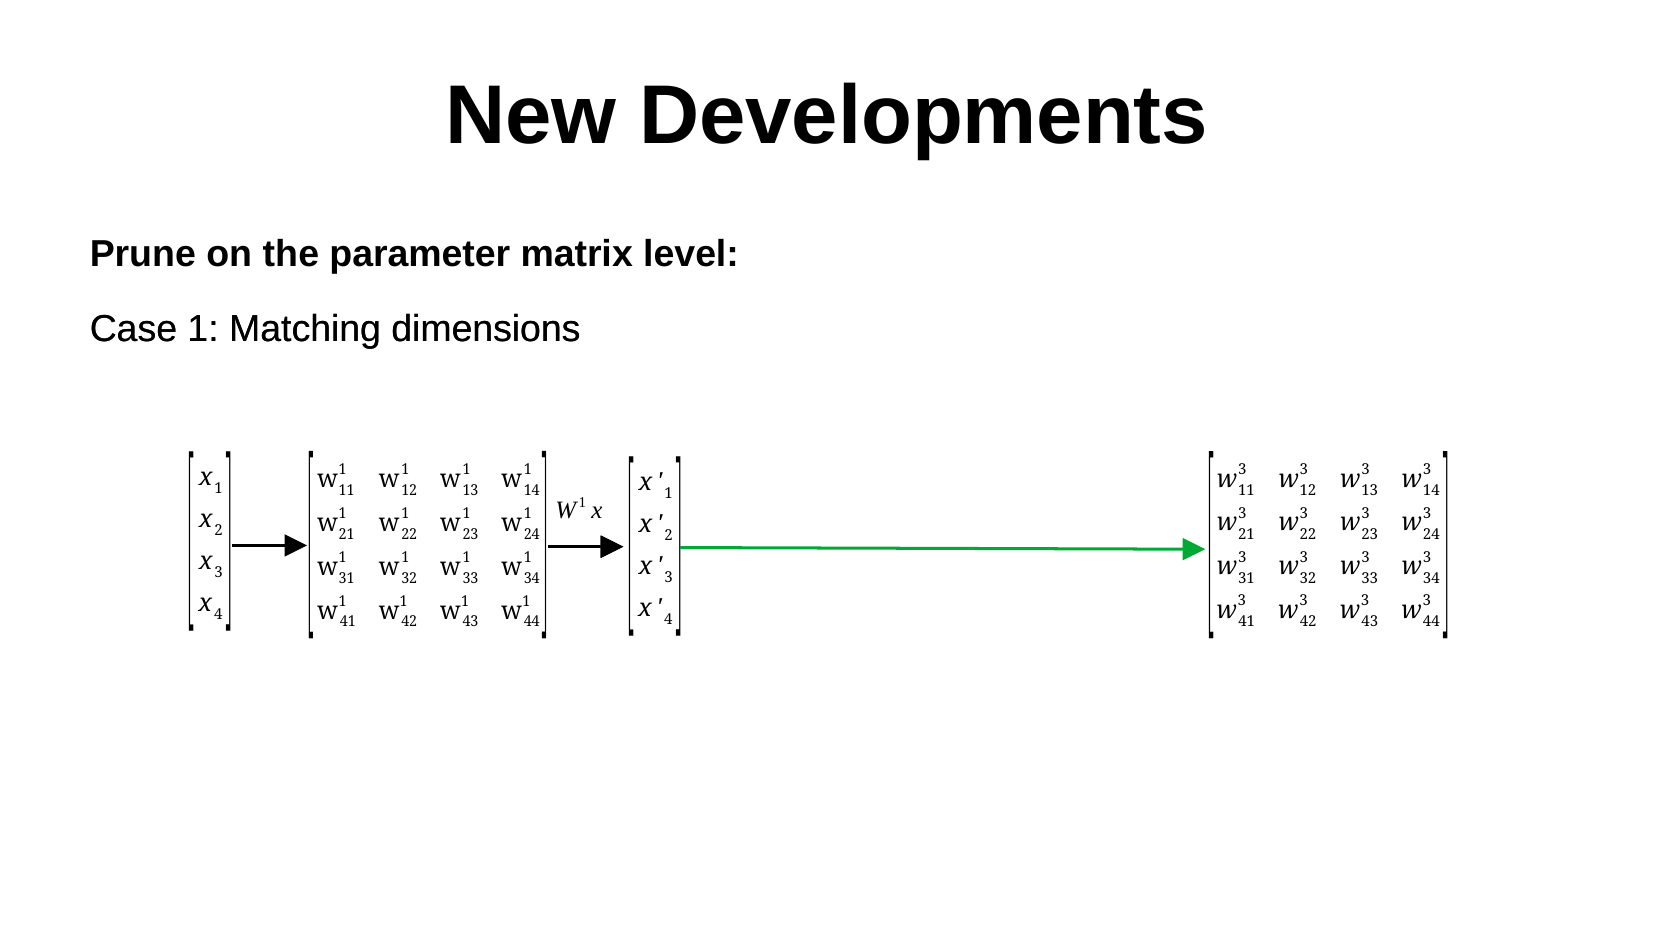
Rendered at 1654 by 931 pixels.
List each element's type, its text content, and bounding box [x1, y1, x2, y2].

chart [627, 455, 683, 638]
text_box Prune on the parameter matrix level: [75, 225, 950, 300]
chart [307, 450, 609, 640]
text_box Case 1: Matching dimensions [75, 300, 950, 390]
chart [1207, 450, 1450, 640]
chart [187, 450, 233, 633]
title New Developments [82, 37, 1571, 193]
